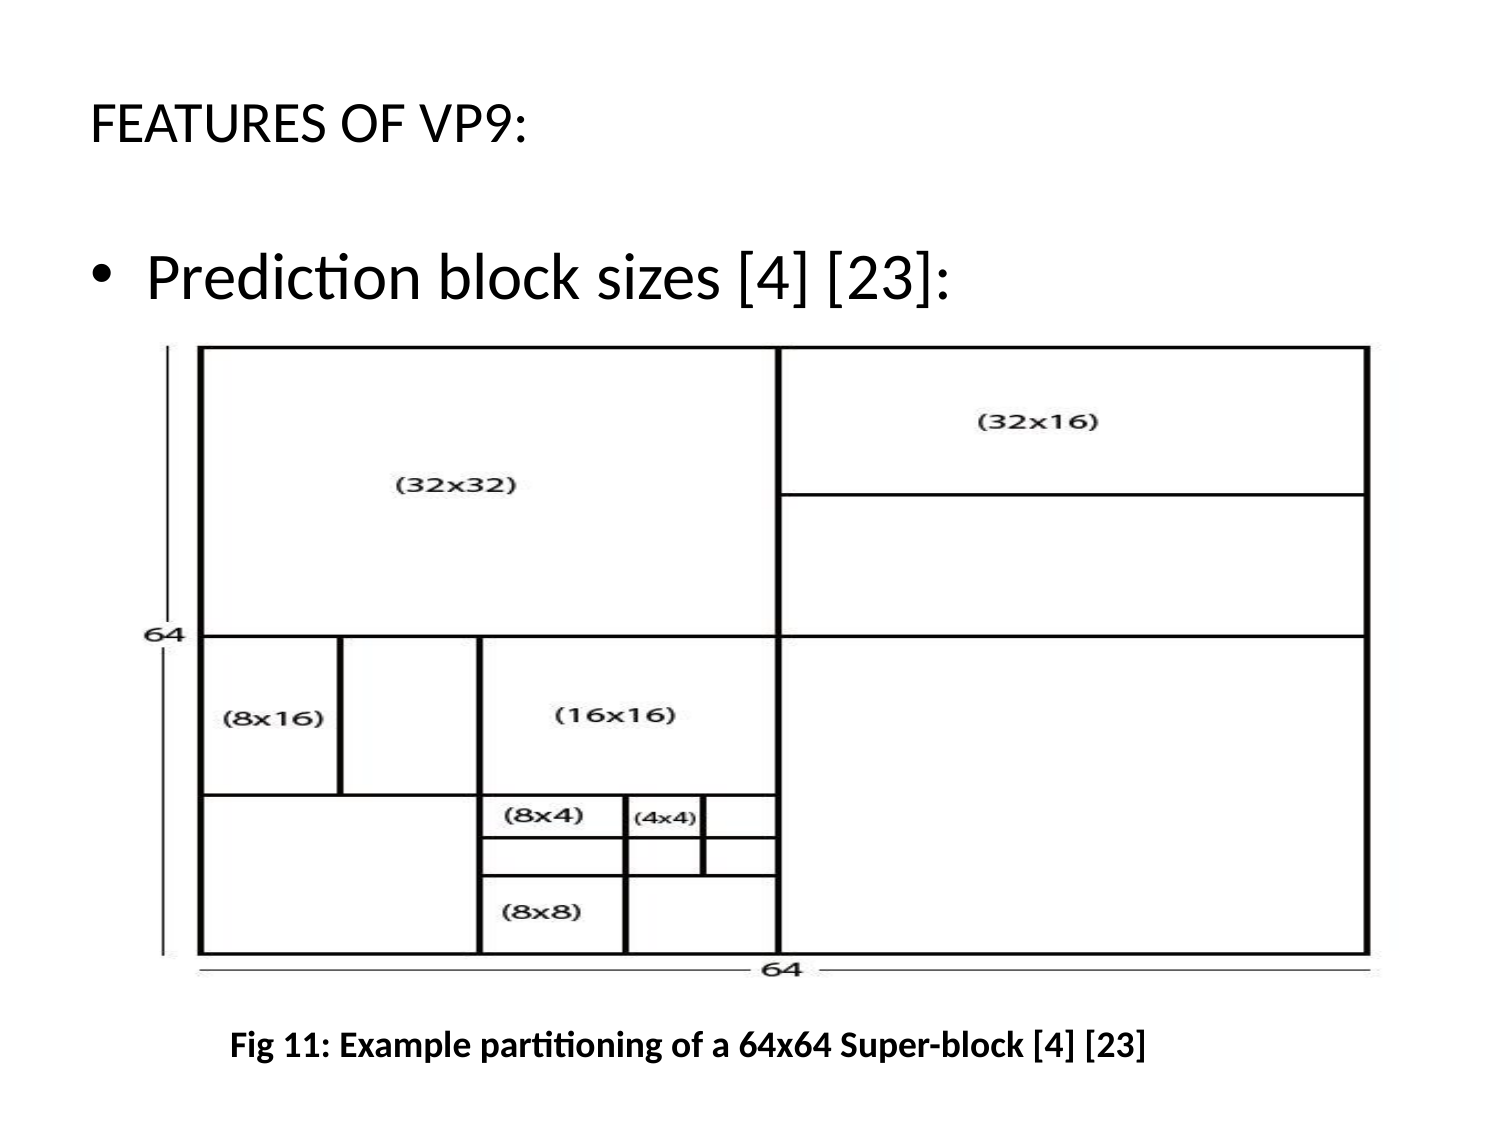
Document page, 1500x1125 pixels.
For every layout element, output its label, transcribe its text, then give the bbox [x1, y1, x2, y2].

text_box Fig 11: Example partitioning of a 64x64 Super-block [4] [23] [162, 1012, 1216, 1118]
picture [125, 324, 1413, 988]
list Prediction block sizes [4] [23]: [75, 224, 1425, 1038]
title FEATURES OF VP9: [75, 75, 1425, 224]
